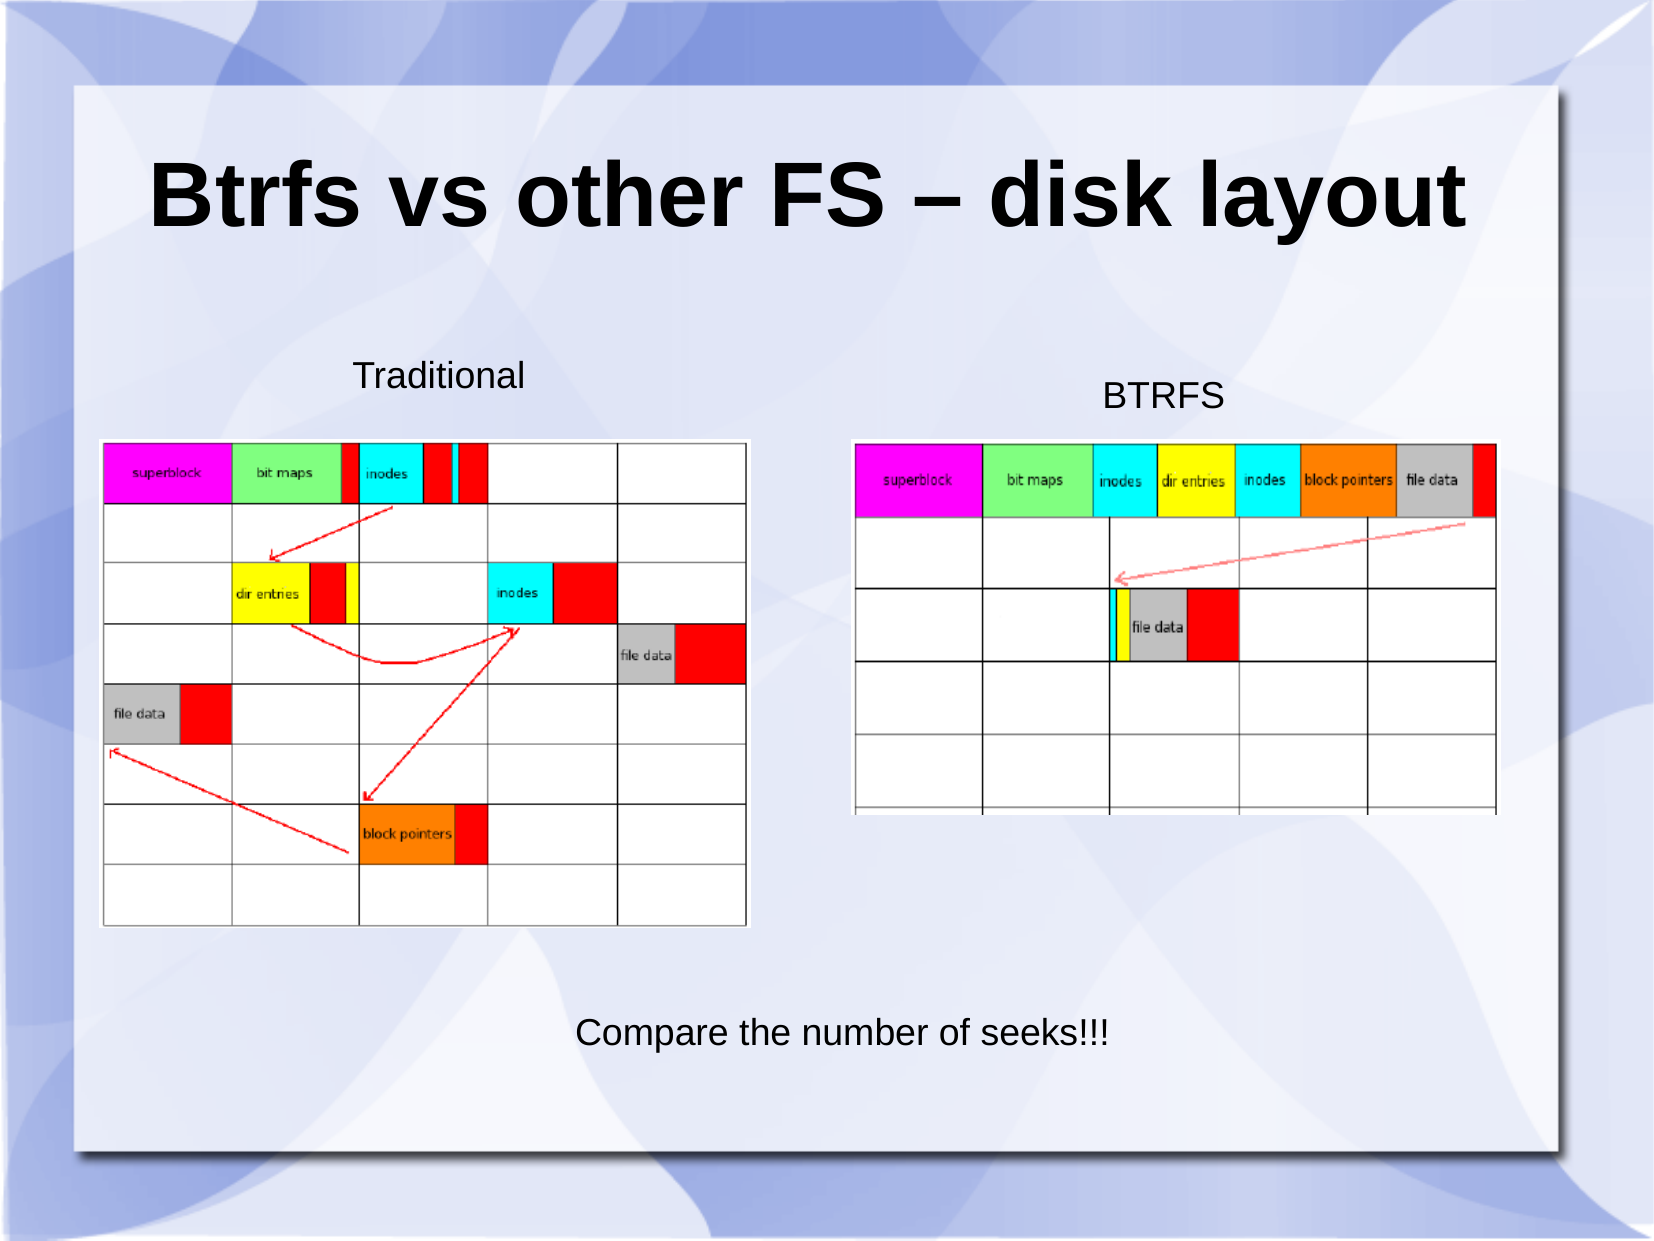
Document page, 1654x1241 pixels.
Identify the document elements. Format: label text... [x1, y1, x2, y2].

title Btrfs vs other FS – disk layout [82, 90, 1536, 298]
text_box BTRFS [1087, 364, 1241, 422]
text_box Compare the number of seeks!!! [560, 1002, 1126, 1060]
text_box Traditional [337, 345, 543, 403]
picture [0, 0, 1654, 1241]
